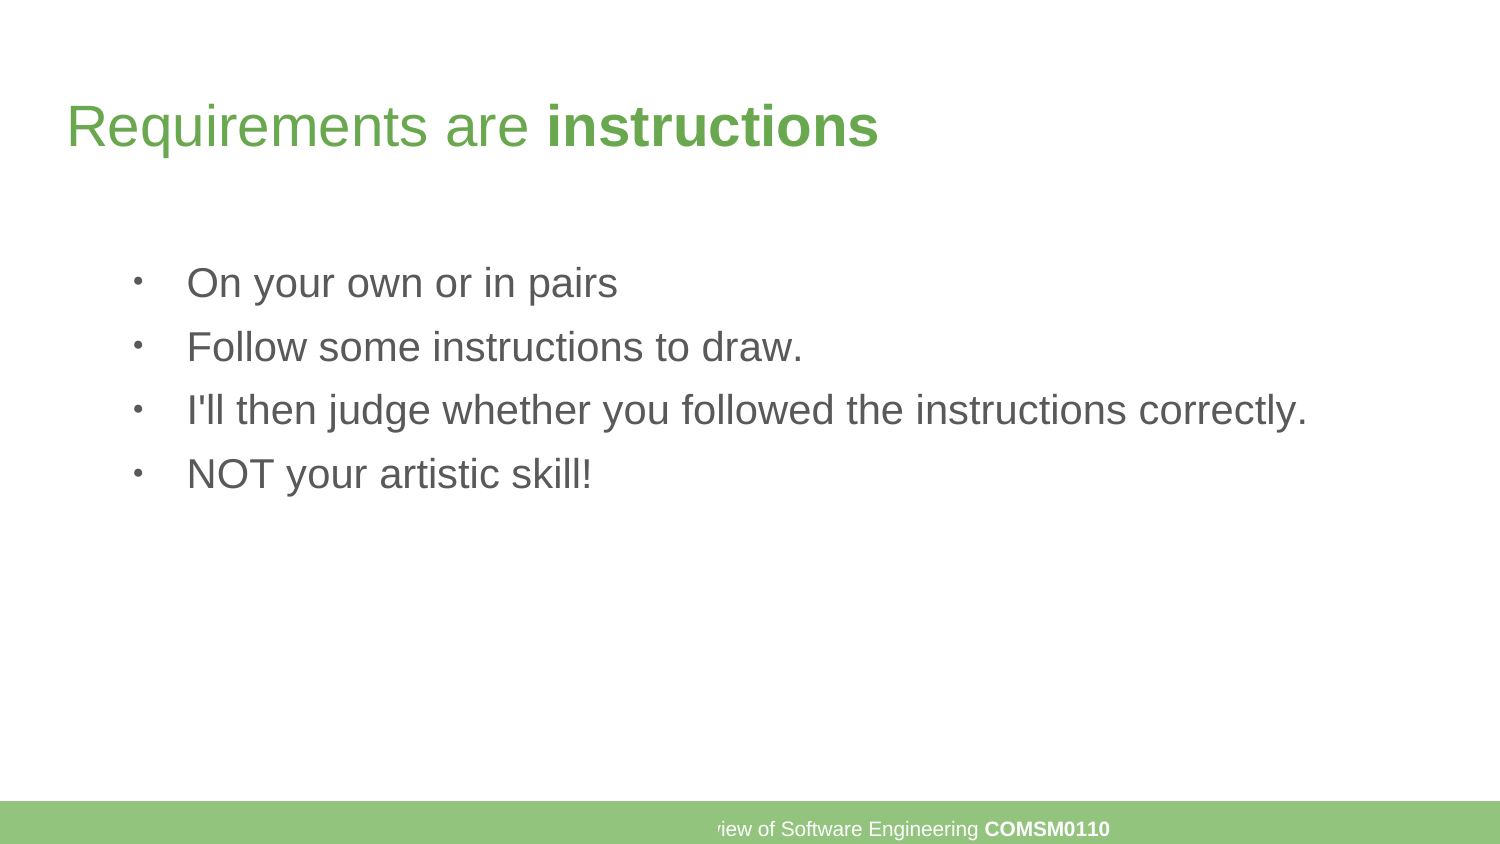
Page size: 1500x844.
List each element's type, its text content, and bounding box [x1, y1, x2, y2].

list On your own or in pairs Follow some instructions to draw. I'll then judge whether you followed the instructions correctly. NOT your artistic skill! [75, 232, 1430, 728]
title Requirements are instructions [51, 72, 1449, 167]
